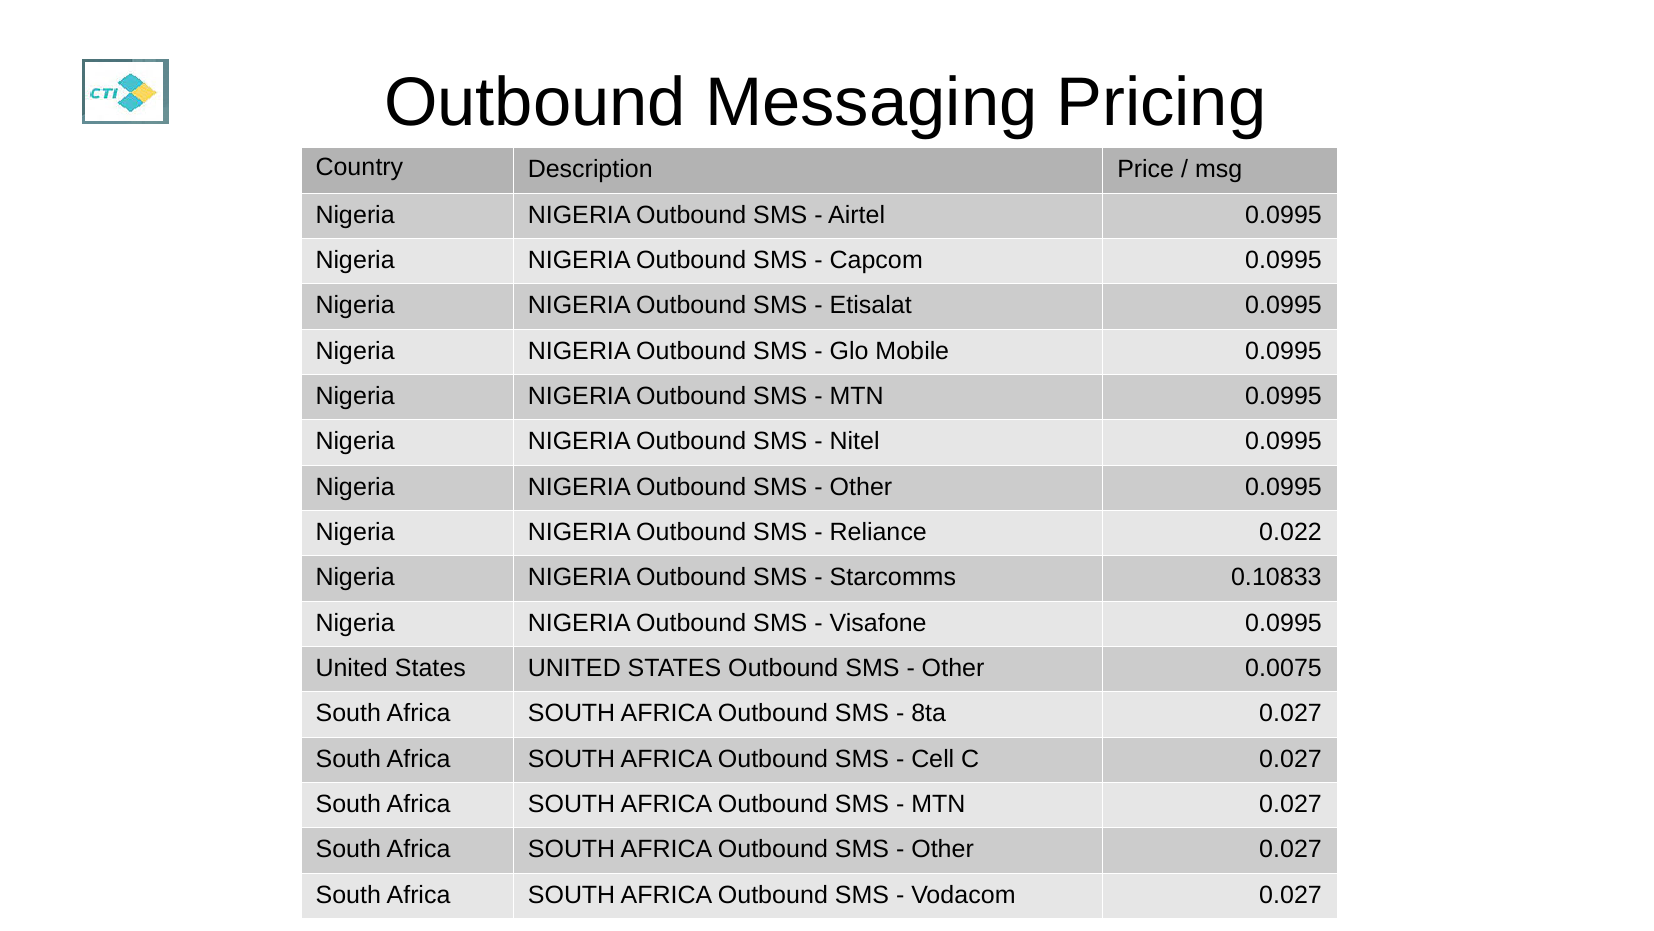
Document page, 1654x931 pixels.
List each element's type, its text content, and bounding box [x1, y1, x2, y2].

table_header Description [514, 148, 1102, 193]
table_cell SOUTH AFRICA Outbound SMS - Vodacom [514, 874, 1102, 918]
table_cell SOUTH AFRICA Outbound SMS - Cell C [514, 738, 1102, 782]
title Outbound Messaging Pricing [82, 21, 1569, 176]
table_cell Nigeria [302, 375, 513, 419]
table_cell 0.0075 [1103, 647, 1337, 691]
table_cell 0.0995 [1103, 239, 1337, 283]
table_cell United States [302, 647, 513, 691]
table_cell Nigeria [302, 284, 513, 329]
table_cell South Africa [302, 783, 513, 827]
table_cell South Africa [302, 692, 513, 737]
table_cell Nigeria [302, 194, 513, 238]
table_cell Nigeria [302, 330, 513, 374]
table_cell SOUTH AFRICA Outbound SMS - MTN [514, 783, 1102, 827]
table_header Price / msg [1103, 148, 1337, 193]
table_cell South Africa [302, 738, 513, 782]
table_cell Nigeria [302, 239, 513, 283]
table_cell NIGERIA Outbound SMS - Glo Mobile [514, 330, 1102, 374]
table_cell NIGERIA Outbound SMS - Other [514, 466, 1102, 510]
table_cell UNITED STATES Outbound SMS - Other [514, 647, 1102, 691]
table_cell NIGERIA Outbound SMS - Visafone [514, 602, 1102, 646]
table_cell Nigeria [302, 602, 513, 646]
table_cell 0.10833 [1103, 556, 1337, 601]
table_header Country [302, 148, 513, 193]
table_cell NIGERIA Outbound SMS - Starcomms [514, 556, 1102, 601]
table_cell NIGERIA Outbound SMS - Capcom [514, 239, 1102, 283]
table_cell South Africa [302, 874, 513, 918]
table_cell 0.027 [1103, 692, 1337, 737]
table_cell Nigeria [302, 466, 513, 510]
table_cell South Africa [302, 828, 513, 873]
table_cell Nigeria [302, 420, 513, 465]
table_cell NIGERIA Outbound SMS - Airtel [514, 194, 1102, 238]
table_cell NIGERIA Outbound SMS - Nitel [514, 420, 1102, 465]
table_cell 0.0995 [1103, 375, 1337, 419]
table_cell 0.022 [1103, 511, 1337, 555]
table_cell 0.0995 [1103, 194, 1337, 238]
table_cell 0.0995 [1103, 284, 1337, 329]
table_cell 0.027 [1103, 738, 1337, 782]
table_cell 0.0995 [1103, 602, 1337, 646]
table_cell 0.0995 [1103, 420, 1337, 465]
table_cell Nigeria [302, 511, 513, 555]
table_cell Nigeria [302, 556, 513, 601]
picture [82, 59, 169, 124]
table_cell SOUTH AFRICA Outbound SMS - 8ta [514, 692, 1102, 737]
table_cell 0.027 [1103, 828, 1337, 873]
table_cell NIGERIA Outbound SMS - Etisalat [514, 284, 1102, 329]
table_cell NIGERIA Outbound SMS - Reliance [514, 511, 1102, 555]
table_cell NIGERIA Outbound SMS - MTN [514, 375, 1102, 419]
table_cell SOUTH AFRICA Outbound SMS - Other [514, 828, 1102, 873]
table_cell 0.027 [1103, 874, 1337, 918]
table_cell 0.0995 [1103, 466, 1337, 510]
table_cell 0.027 [1103, 783, 1337, 827]
table_cell 0.0995 [1103, 330, 1337, 374]
